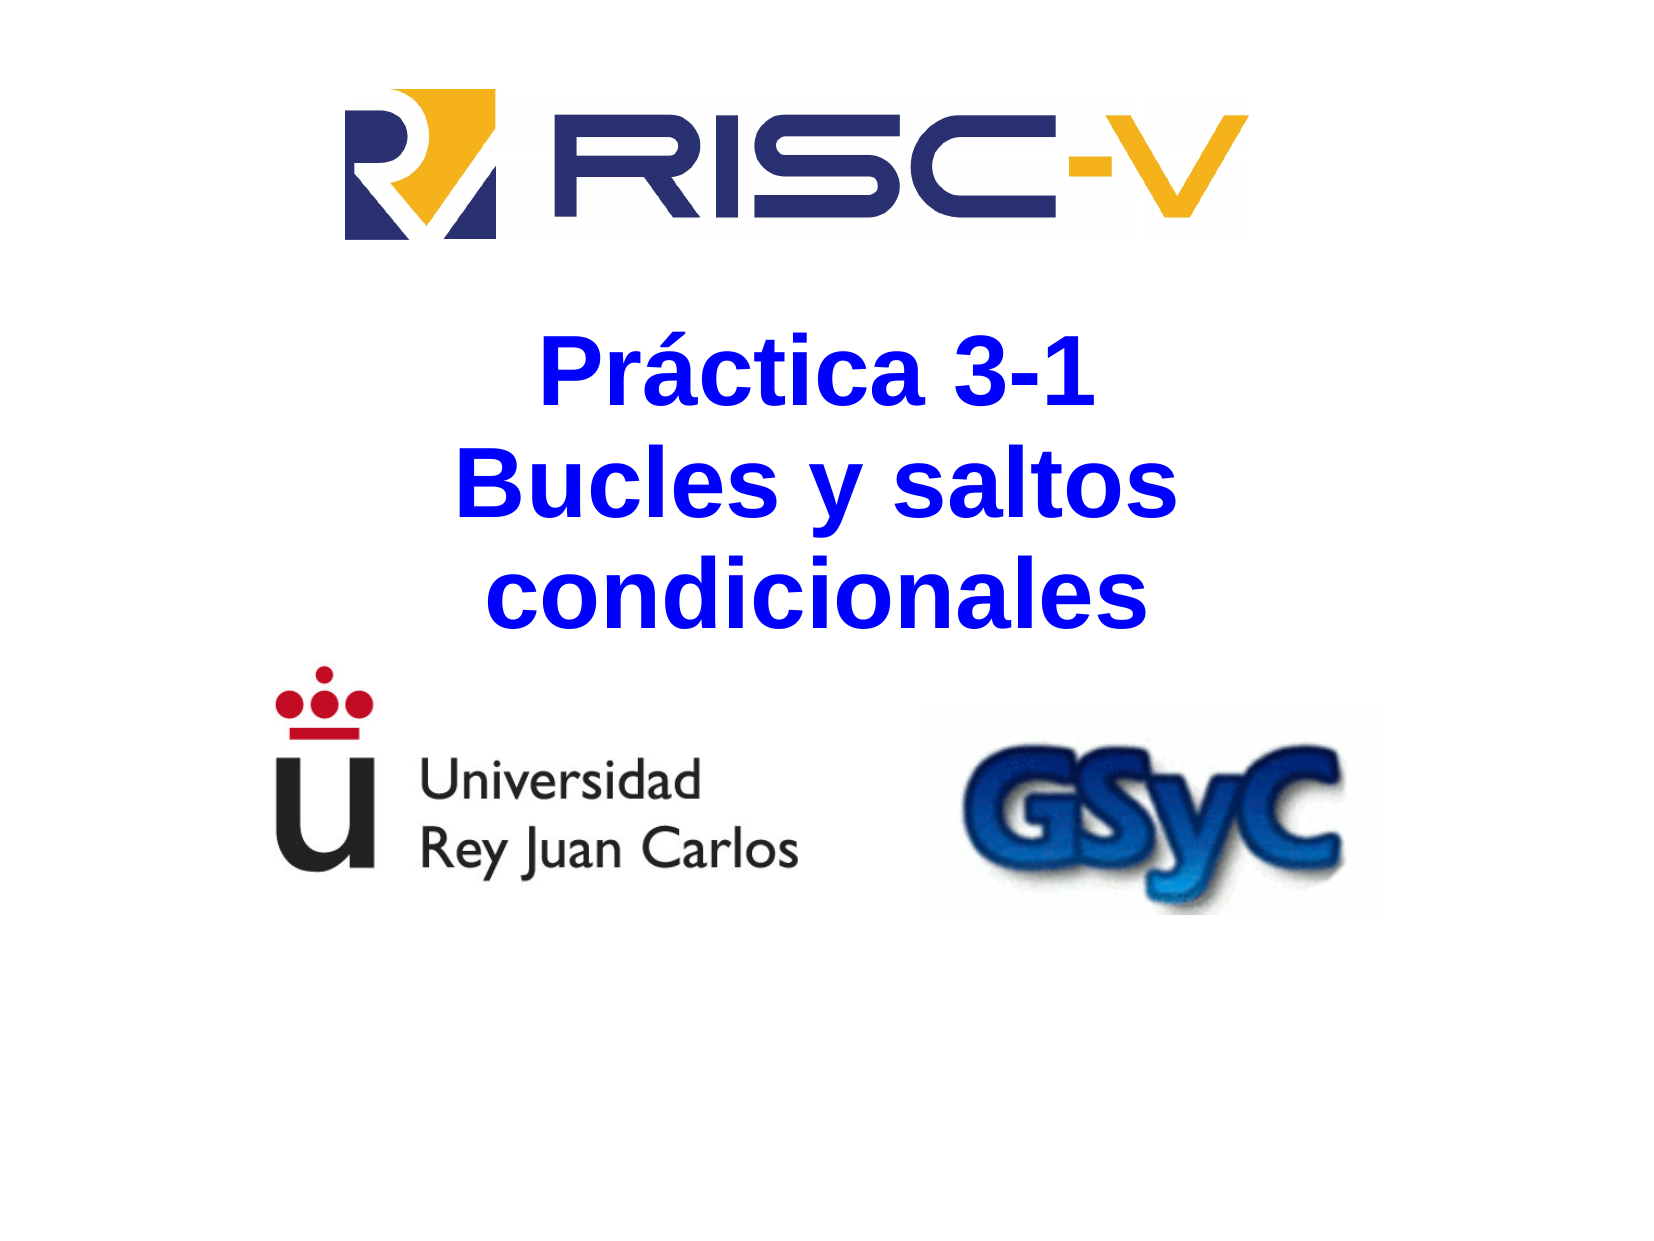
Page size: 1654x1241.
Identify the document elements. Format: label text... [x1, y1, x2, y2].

title Práctica 3-1 Bucles y saltos condicionales [180, 315, 1456, 651]
picture [923, 704, 1381, 916]
picture [345, 89, 1249, 241]
picture [241, 651, 826, 901]
